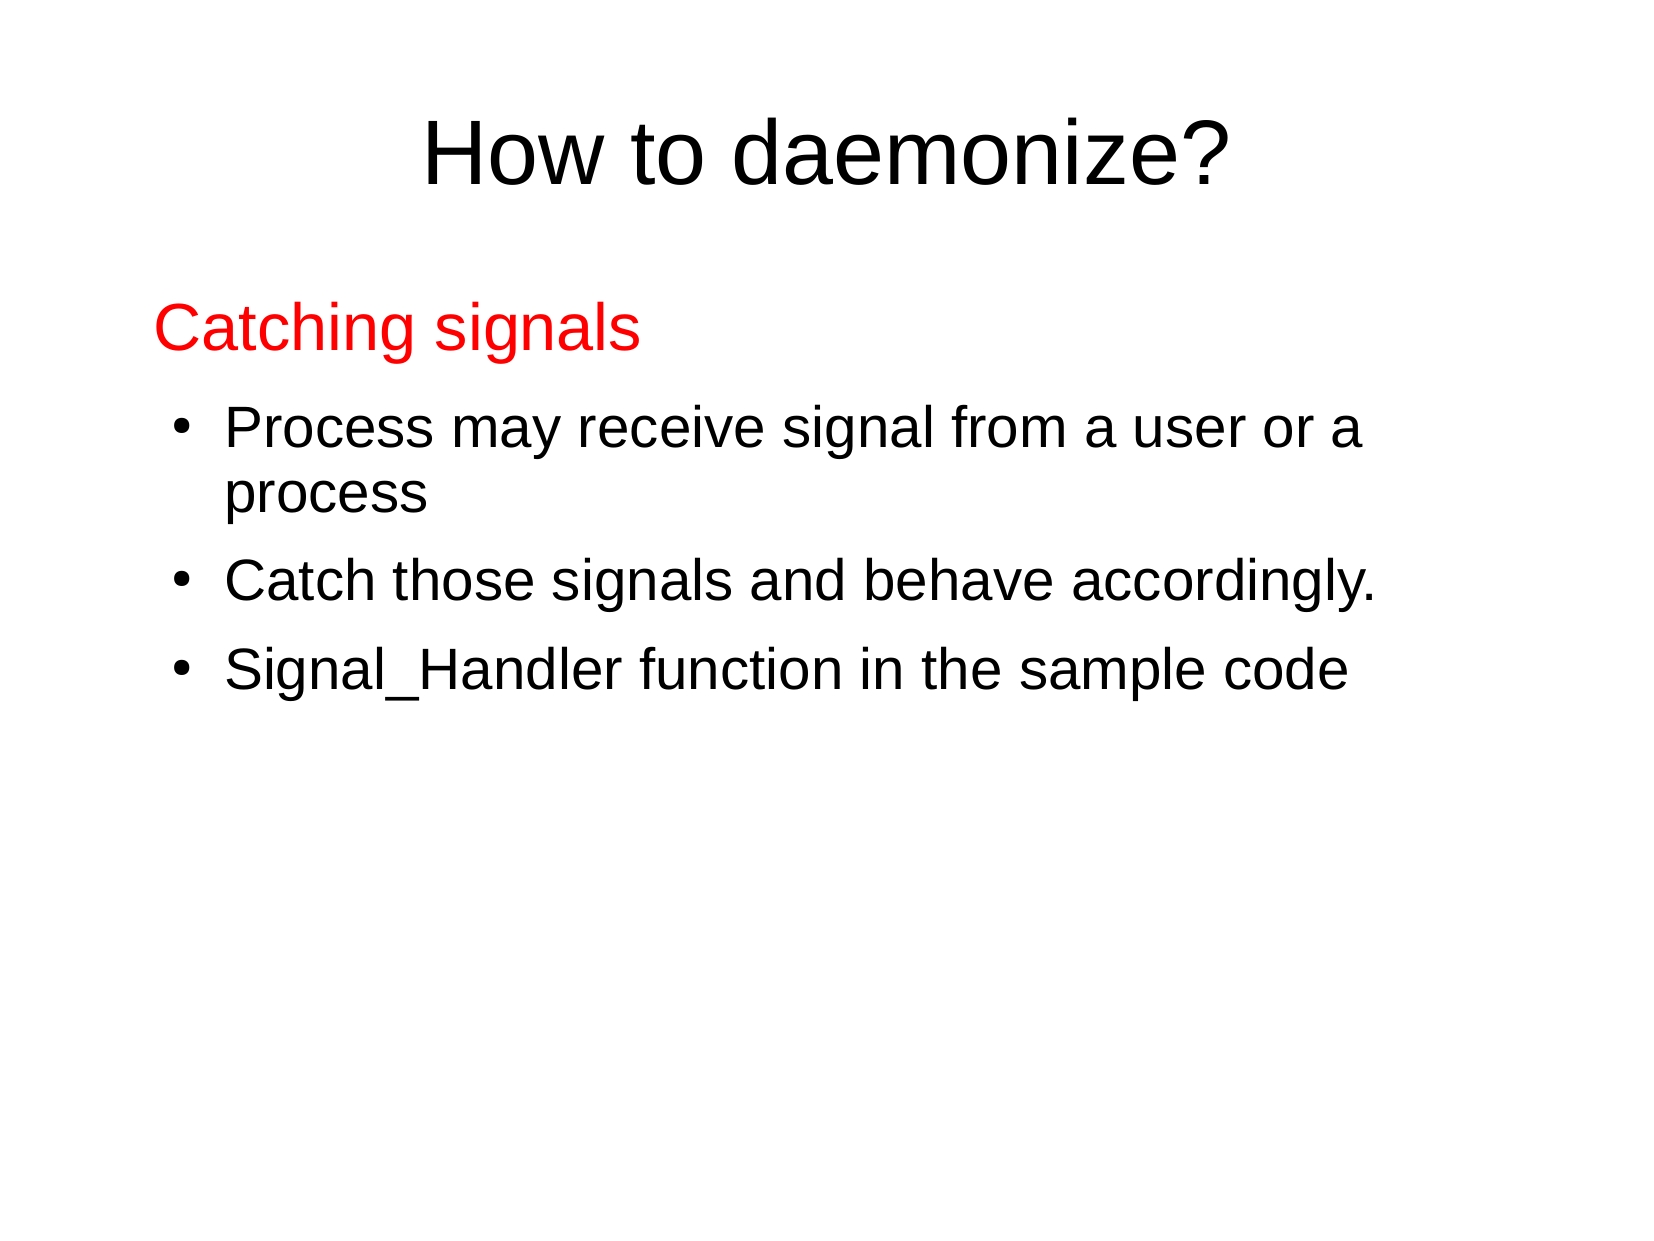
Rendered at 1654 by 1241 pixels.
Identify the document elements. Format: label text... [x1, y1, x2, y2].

list Catching signals Process may receive signal from a user or a process Catch those signals and behave accordingly. Signal_Handler function in the sample code [82, 290, 1571, 1109]
title How to daemonize? [82, 56, 1571, 250]
